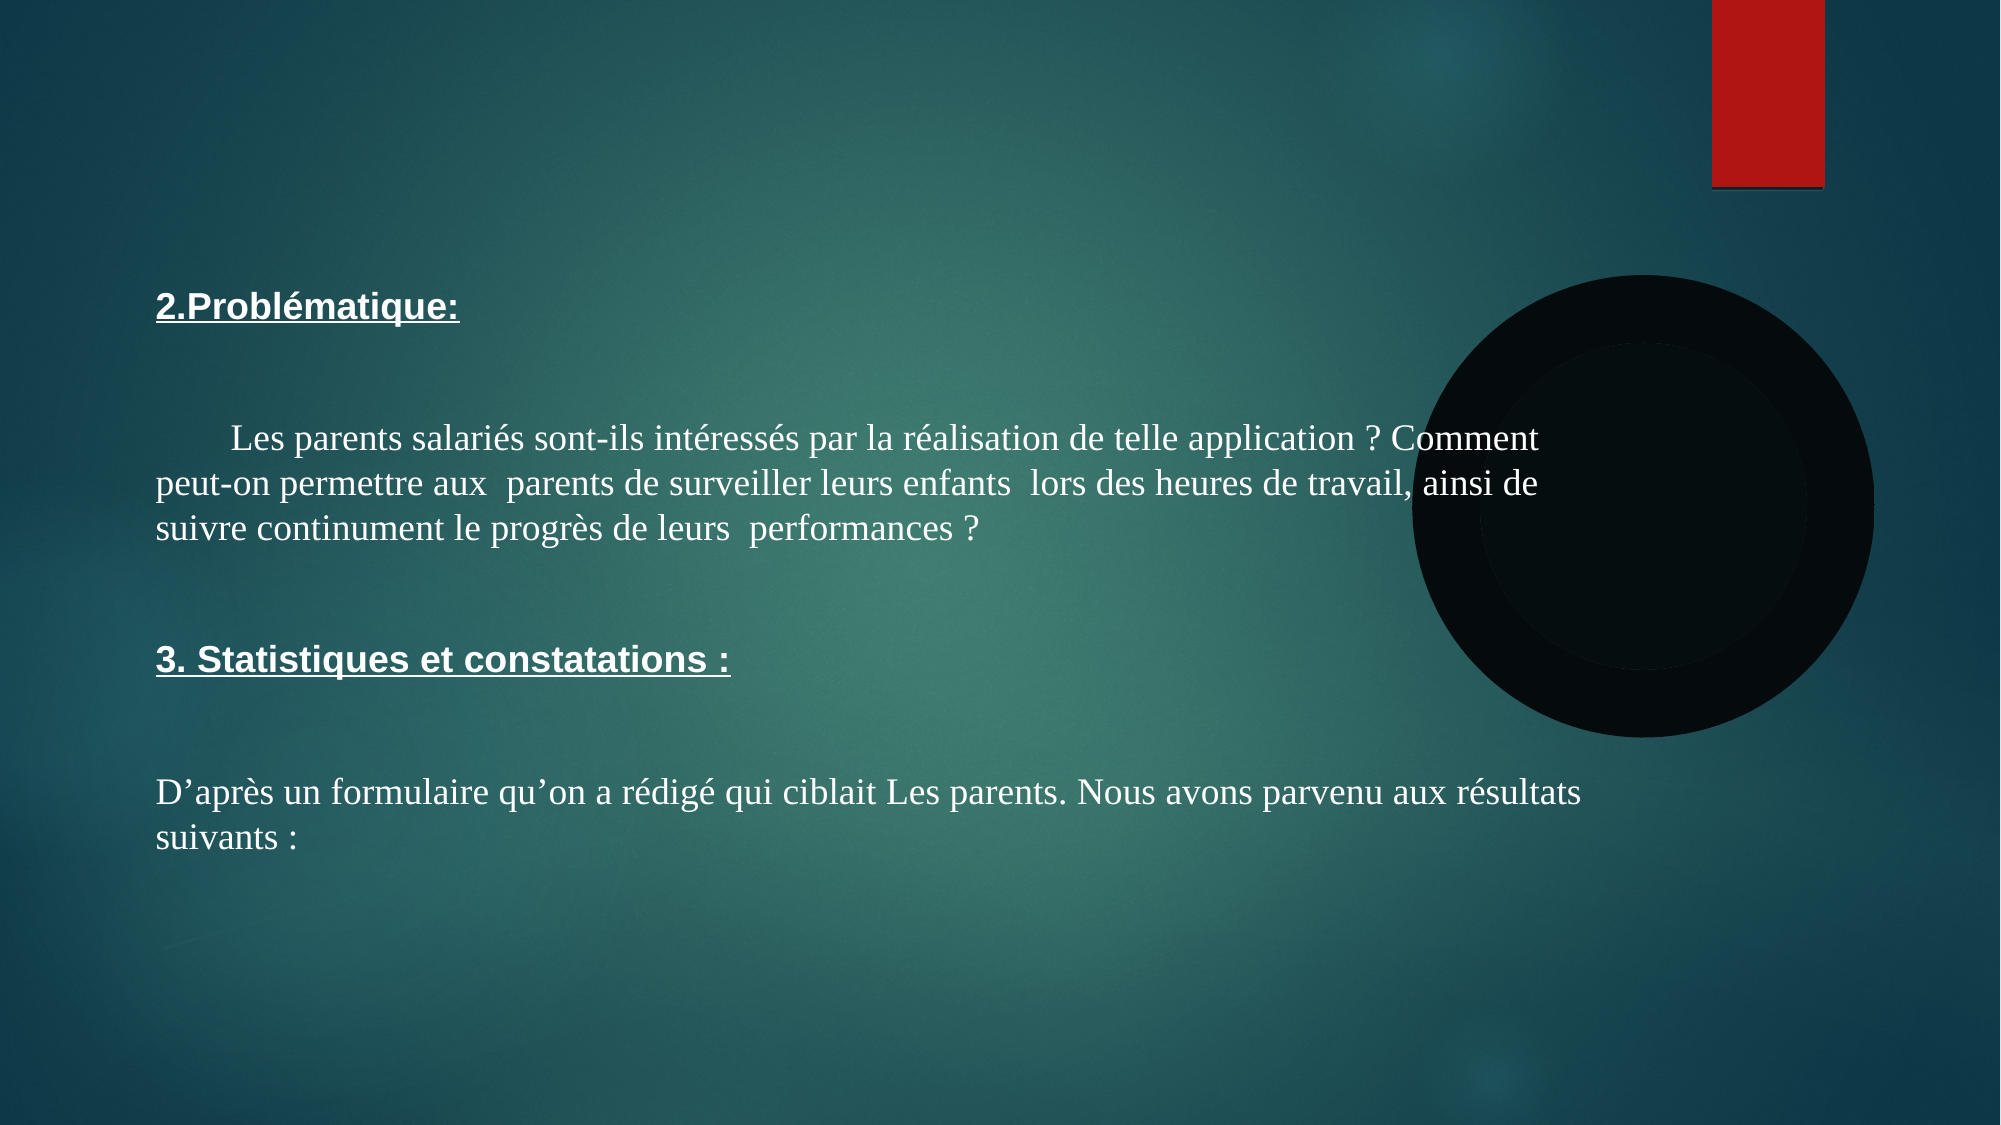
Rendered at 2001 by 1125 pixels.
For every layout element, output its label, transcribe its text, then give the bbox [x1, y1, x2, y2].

list 2.Problématique: Les parents salariés sont-ils intéressés par la réalisation de telle application ? Comment peut-on permettre aux parents de surveiller leurs enfants lors des heures de travail, ainsi de suivre continument le progrès de leurs performances ? 3. Statistiques et constatations : D’après un formulaire qu’on a rédigé qui ciblait Les parents. Nous avons parvenu aux résultats suivants : [140, 274, 1619, 1008]
